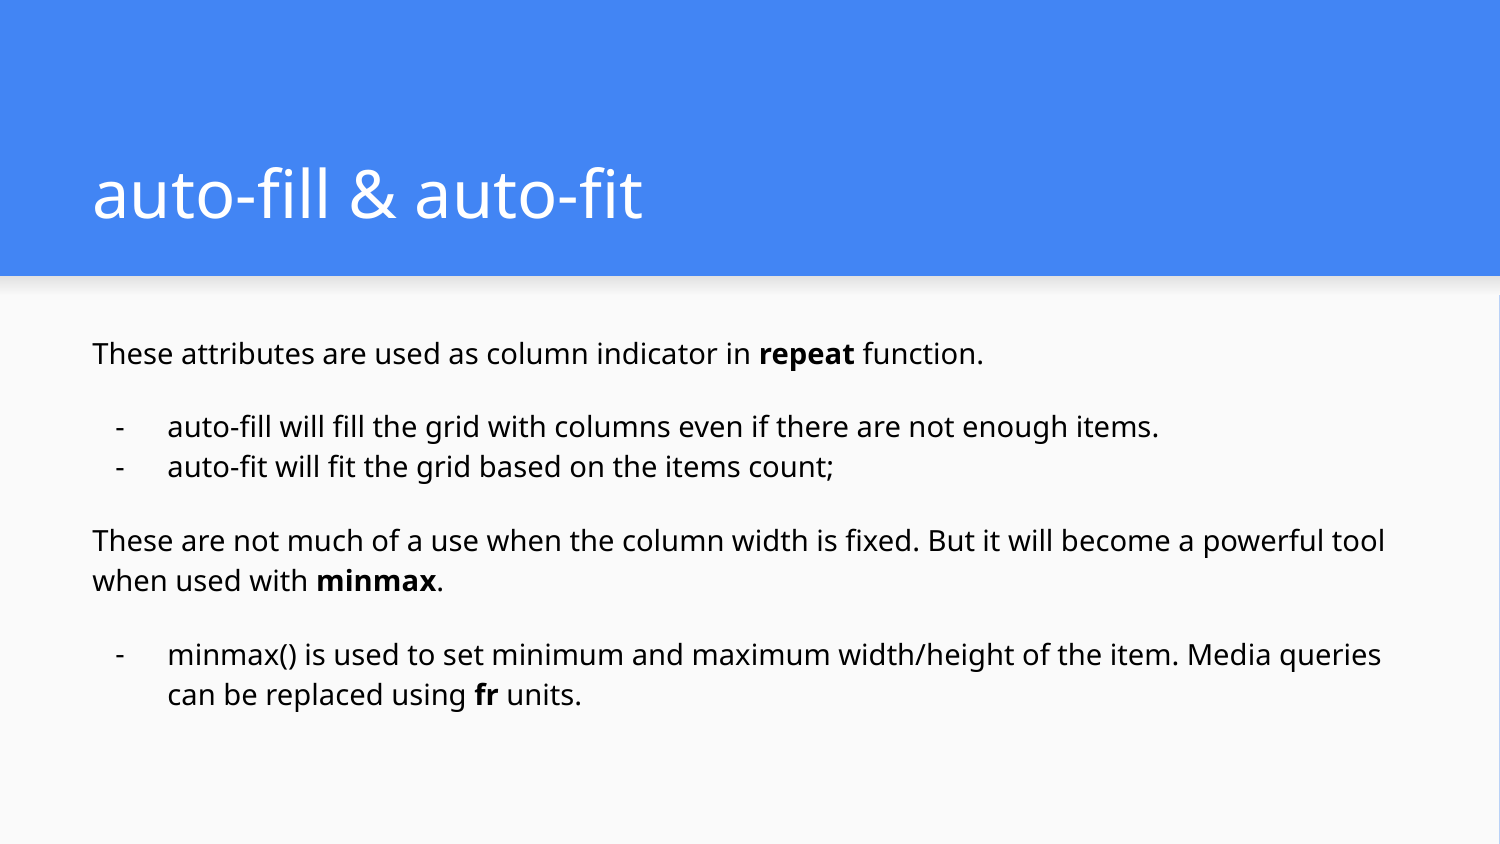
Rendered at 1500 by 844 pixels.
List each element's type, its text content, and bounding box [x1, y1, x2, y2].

list These attributes are used as column indicator in repeat function. auto-fill will fill the grid with columns even if there are not enough items. auto-fit will fit the grid based on the items count; These are not much of a use when the column width is fixed. But it will become a powerful tool when used with minmax. minmax() is used to set minimum and maximum width/height of the item. Media queries can be replaced using fr units. [77, 314, 1427, 760]
title auto-fill & auto-fit [77, 121, 1427, 248]
